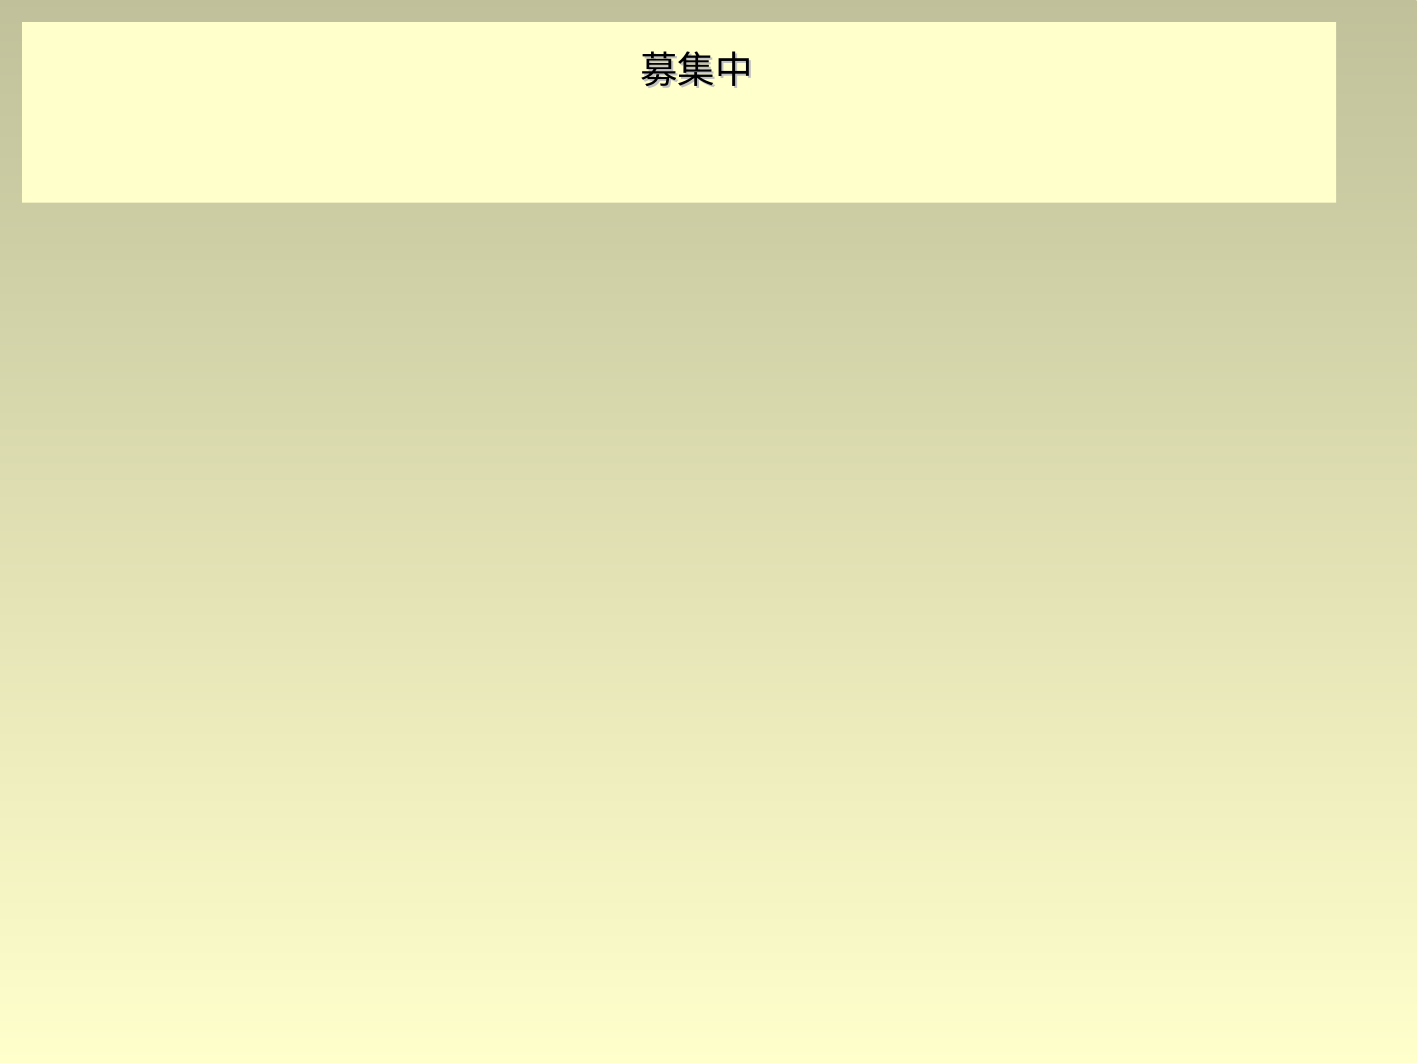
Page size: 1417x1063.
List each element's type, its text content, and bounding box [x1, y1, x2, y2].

text_box [22, 22, 1337, 203]
text_box 募集中 [25, 32, 1368, 179]
